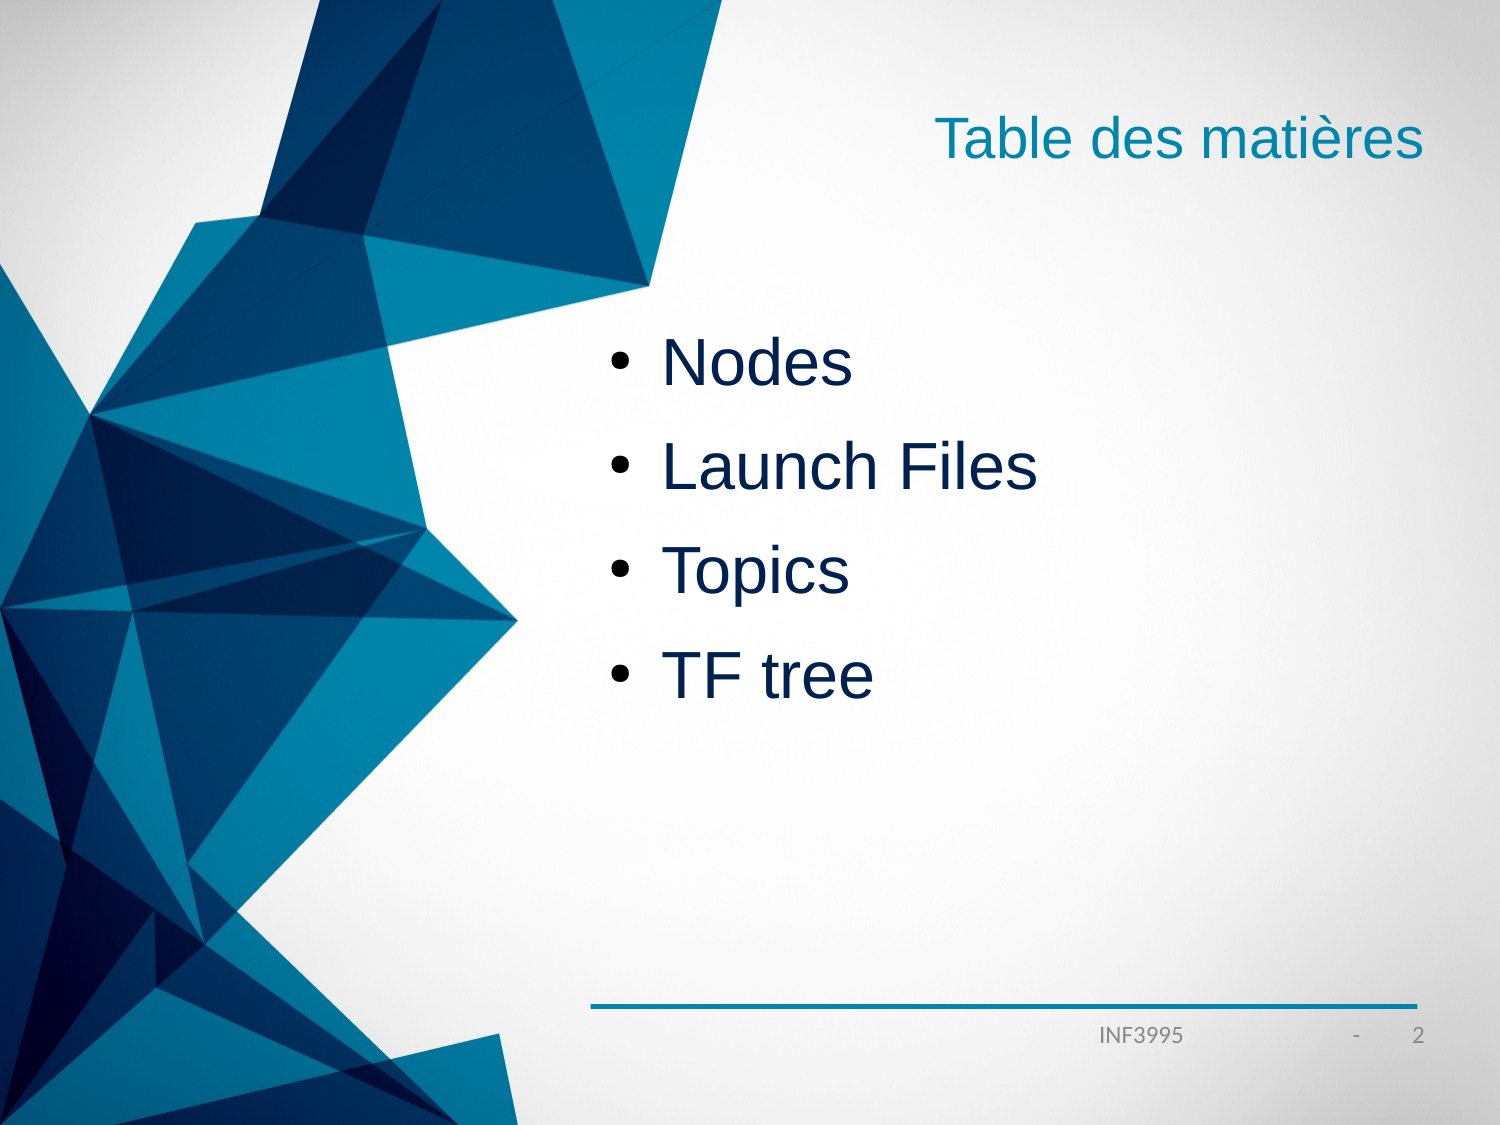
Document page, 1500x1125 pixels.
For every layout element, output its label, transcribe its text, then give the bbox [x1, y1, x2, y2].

title Table des matières [708, 44, 1425, 233]
list Nodes Launch Files Topics TF tree [590, 324, 1425, 978]
picture [0, 0, 1500, 1125]
